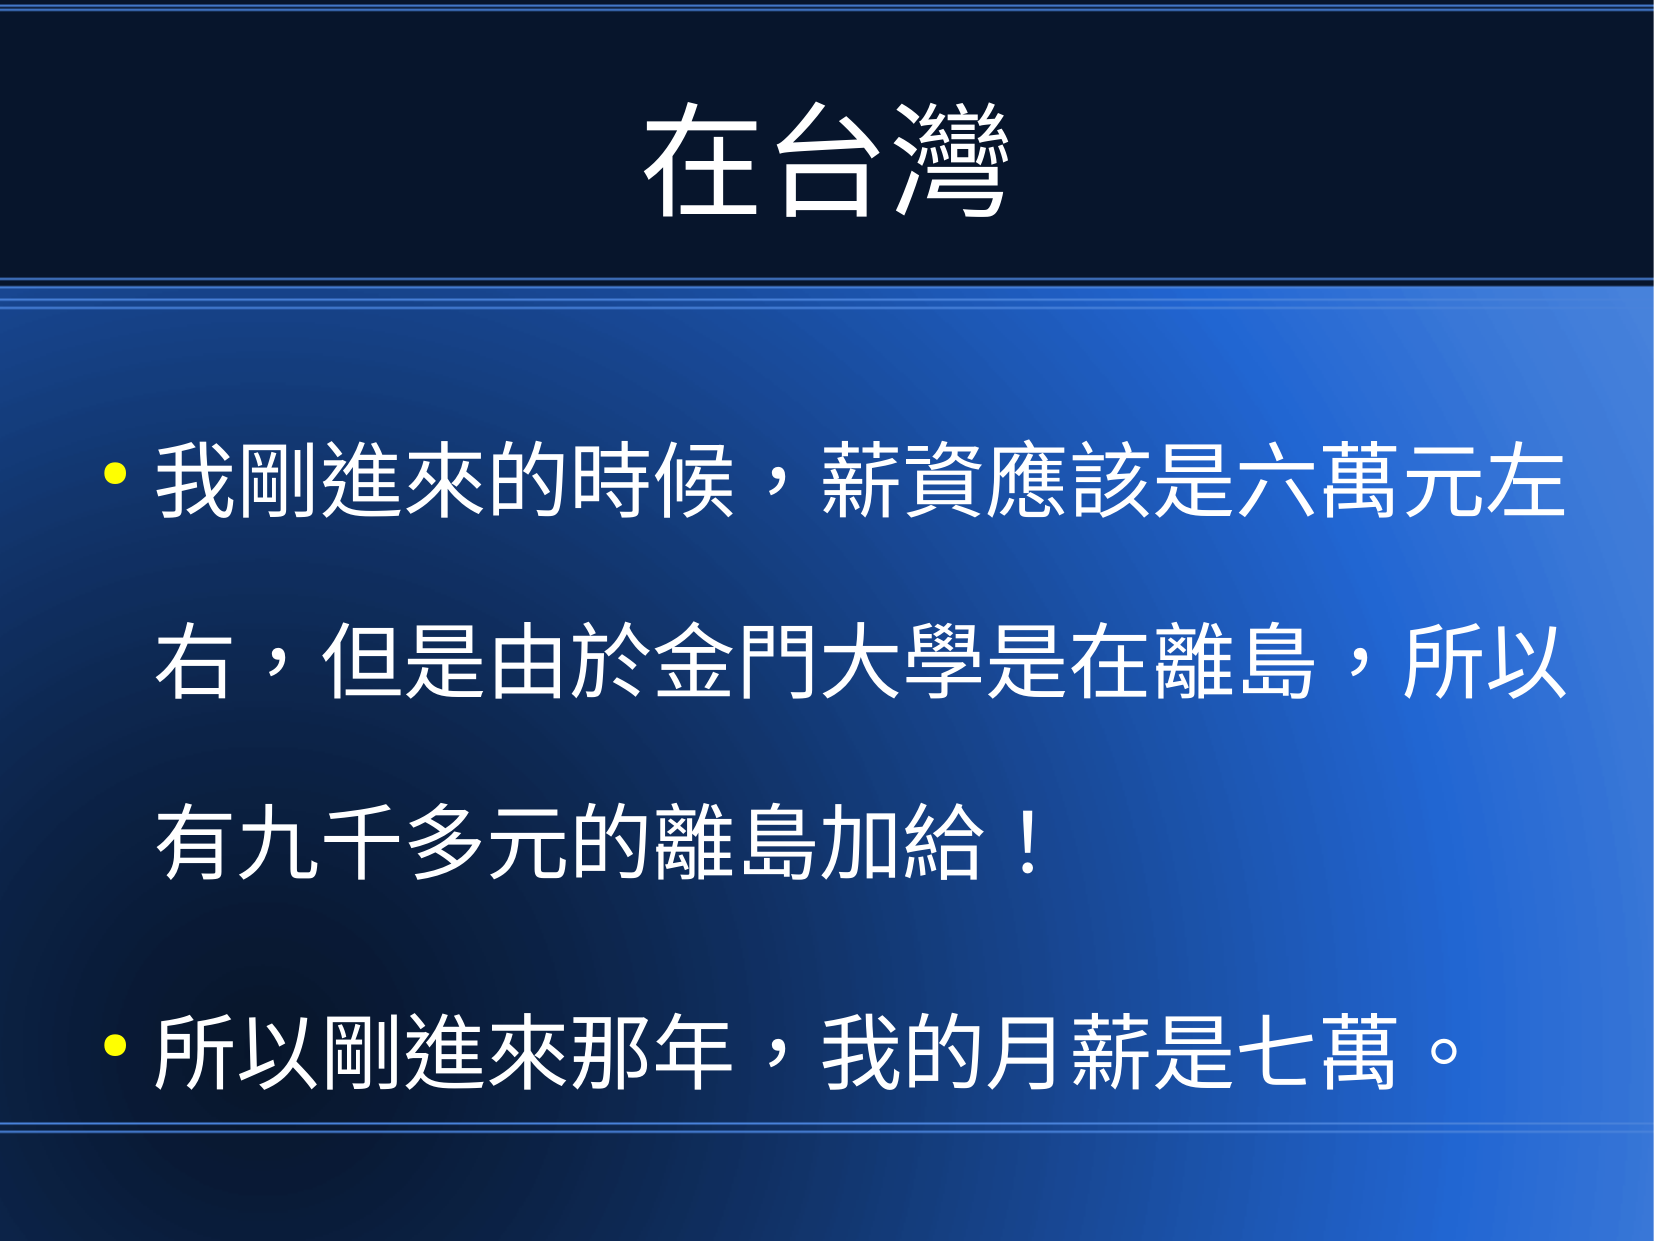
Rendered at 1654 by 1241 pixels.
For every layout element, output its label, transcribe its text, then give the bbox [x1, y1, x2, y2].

picture [0, 0, 1654, 1241]
list 我剛進來的時候，薪資應該是六萬元左右，但是由於金門大學是在離島，所以有九千多元的離島加給！ 所以剛進來那年，我的月薪是七萬。 [82, 355, 1571, 1241]
title 在台灣 [82, 49, 1571, 257]
